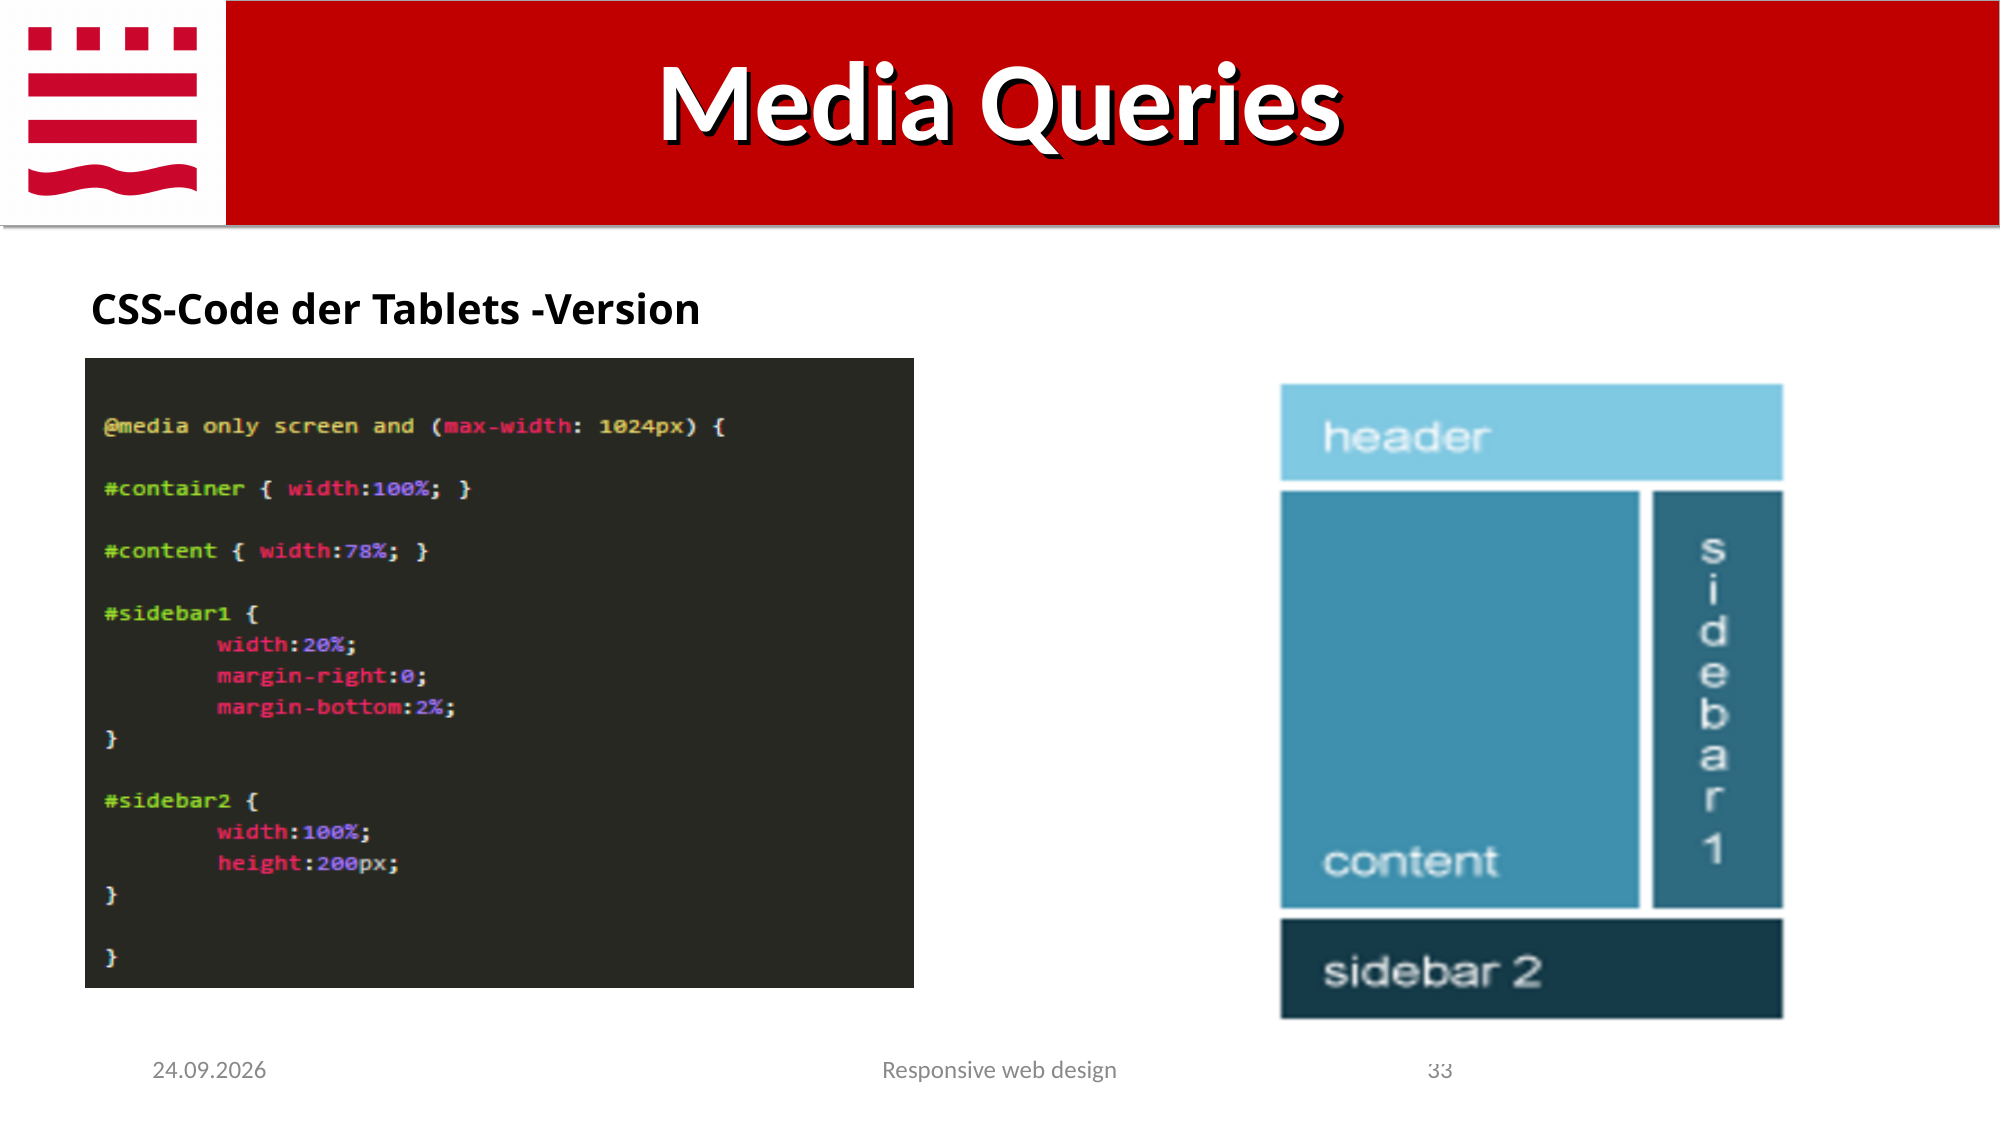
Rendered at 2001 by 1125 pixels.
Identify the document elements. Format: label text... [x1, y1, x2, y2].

picture [0, 0, 226, 225]
text_box Responsive web design [662, 1042, 1338, 1103]
text_box 2017/4/30 [137, 1042, 588, 1103]
picture [85, 358, 914, 988]
text_box Media Queries [226, 0, 2000, 225]
text_box [1412, 1042, 1863, 1103]
title CSS-Code der Tablets -Version [75, 277, 1801, 440]
picture [1213, 358, 1847, 1064]
